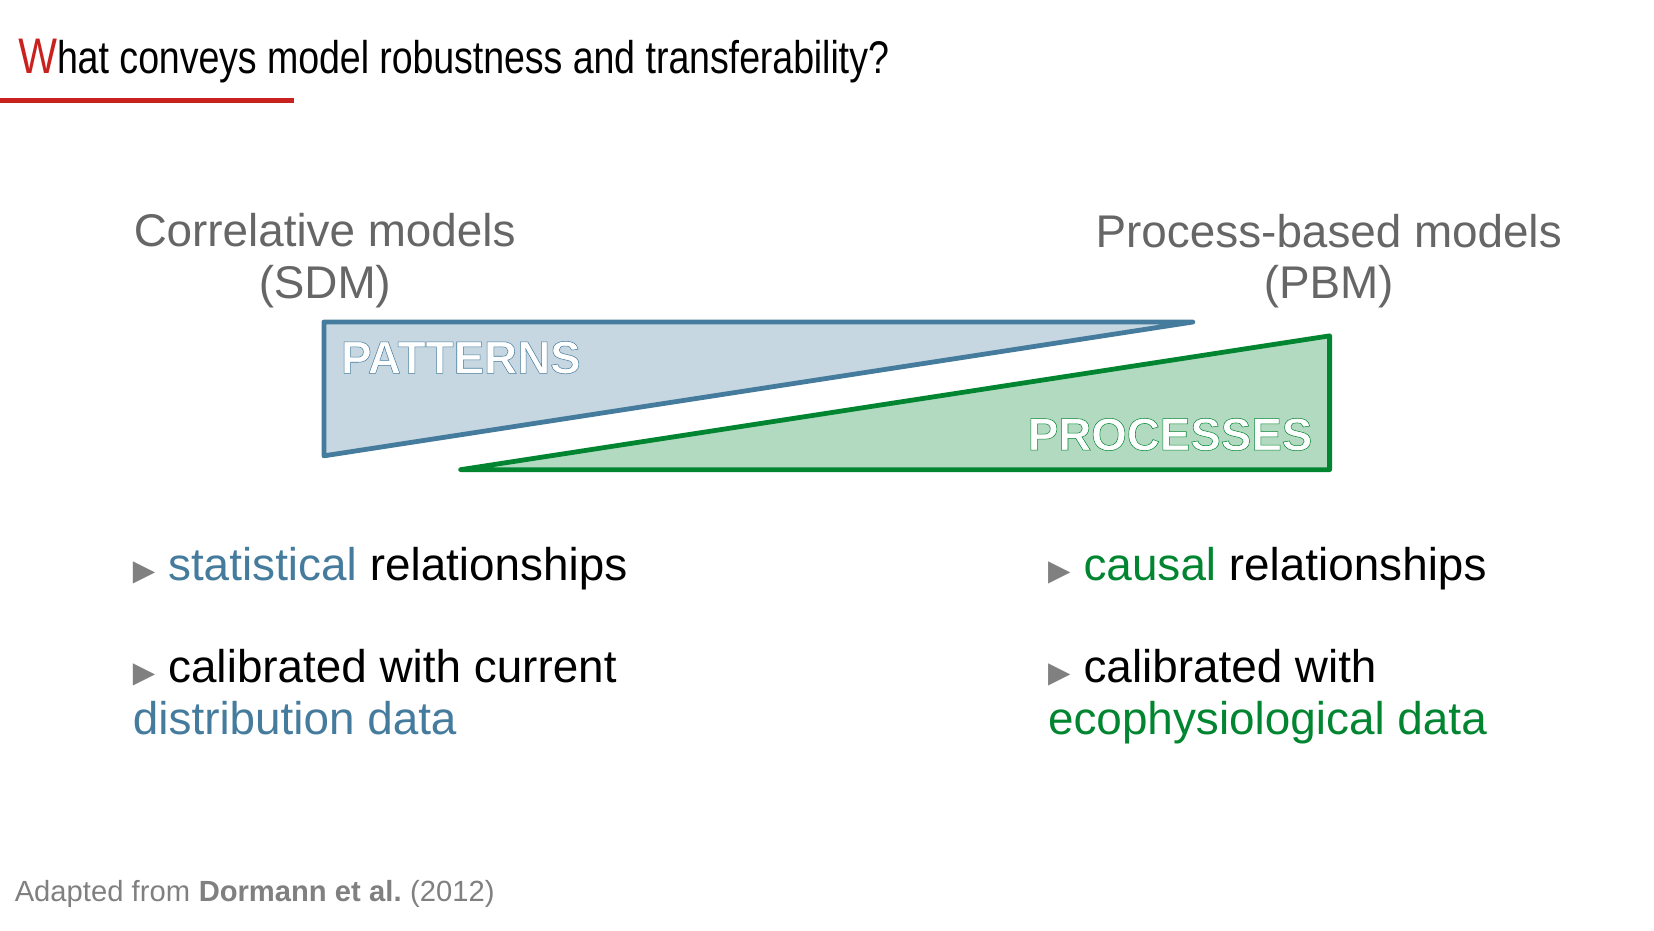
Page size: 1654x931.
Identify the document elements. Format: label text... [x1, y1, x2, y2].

text_box Adapted from Dormann et al. (2012) [0, 856, 532, 927]
text_box Correlative models (SDM) [59, 198, 591, 316]
text_box PATTERNS [323, 322, 1193, 456]
text_box PROCESSES [460, 335, 1330, 470]
text_box ▶ statistical relationships ▶ calibrated with current distribution data [118, 531, 650, 860]
text_box Process-based models (PBM) [1033, 198, 1625, 316]
text_box What conveys model robustness and transferability? [3, 0, 1653, 120]
text_box ▶ causal relationships ▶ calibrated with ecophysiological data [1033, 531, 1565, 860]
